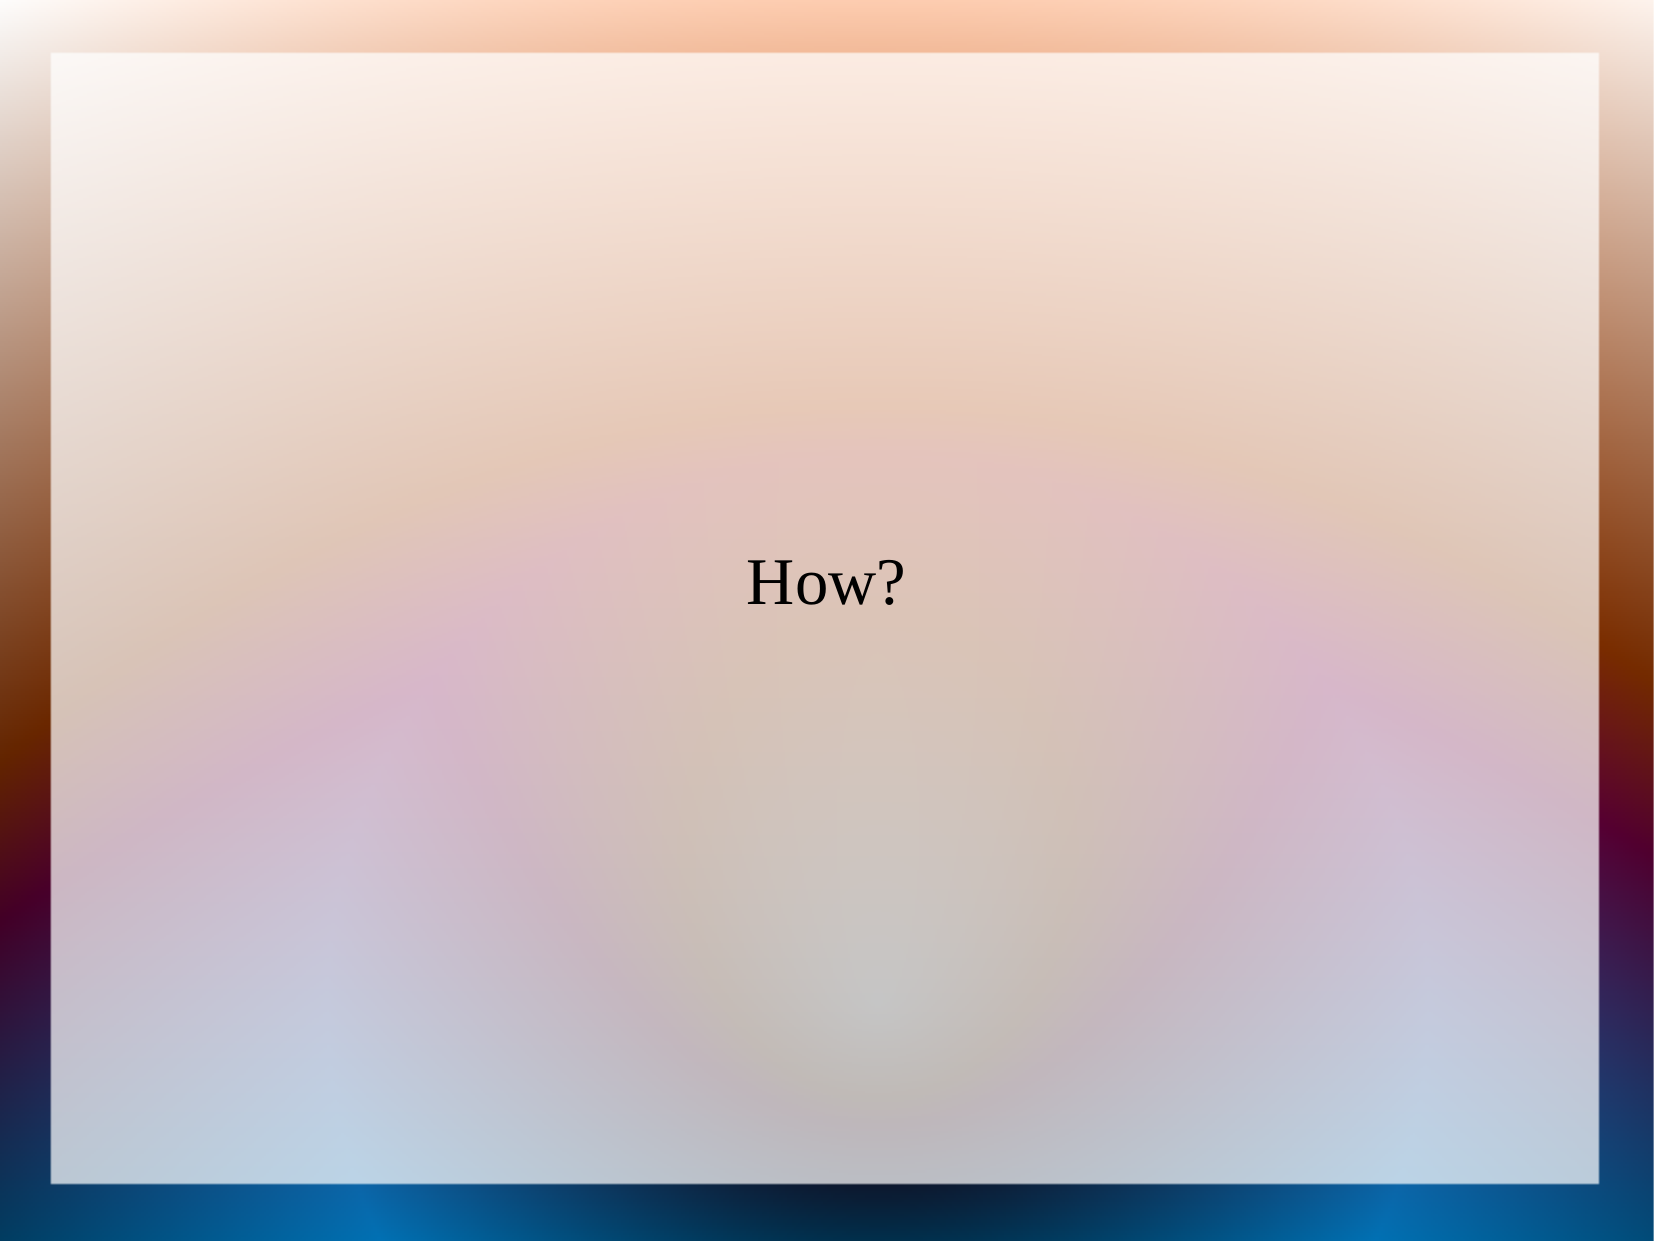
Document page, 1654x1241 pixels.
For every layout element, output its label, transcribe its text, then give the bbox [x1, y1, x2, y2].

subtitle How? [82, 55, 1571, 1109]
picture [0, 0, 1654, 1241]
